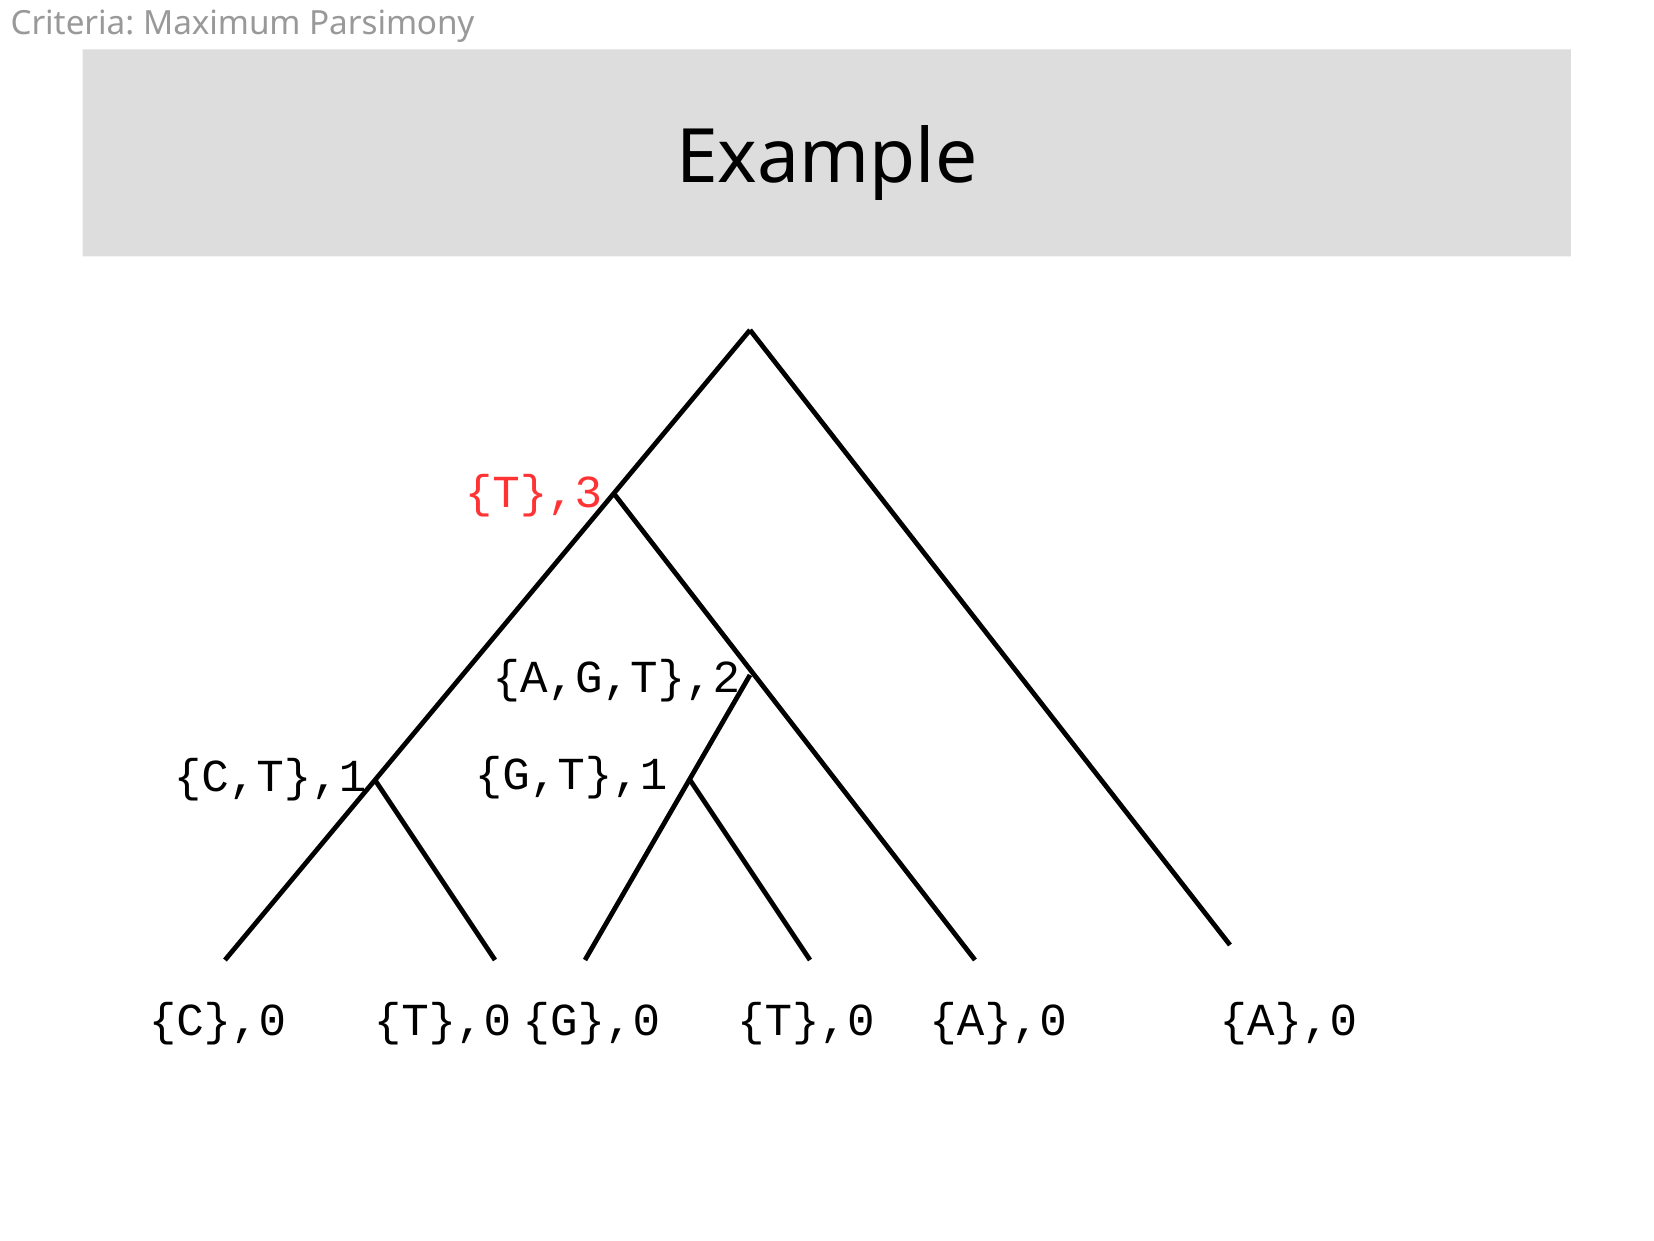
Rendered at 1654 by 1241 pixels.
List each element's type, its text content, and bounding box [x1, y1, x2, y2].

text_box {C},0 [134, 990, 330, 1066]
text_box {A},0 [914, 990, 1095, 1051]
title Example [82, 49, 1571, 257]
text_box {T},3 [450, 462, 627, 523]
text_box {C,T},1 [159, 745, 383, 811]
text_box {A,G,T},2 [477, 647, 769, 708]
text_box {G,T},1 [460, 743, 684, 808]
text_box {T},0 [359, 990, 507, 1051]
text_box {T},0 [722, 990, 902, 1051]
text_box {A},0 [1204, 990, 1396, 1051]
text_box Criteria: Maximum Parsimony [10, 0, 513, 73]
text_box {G},0 [507, 990, 688, 1051]
